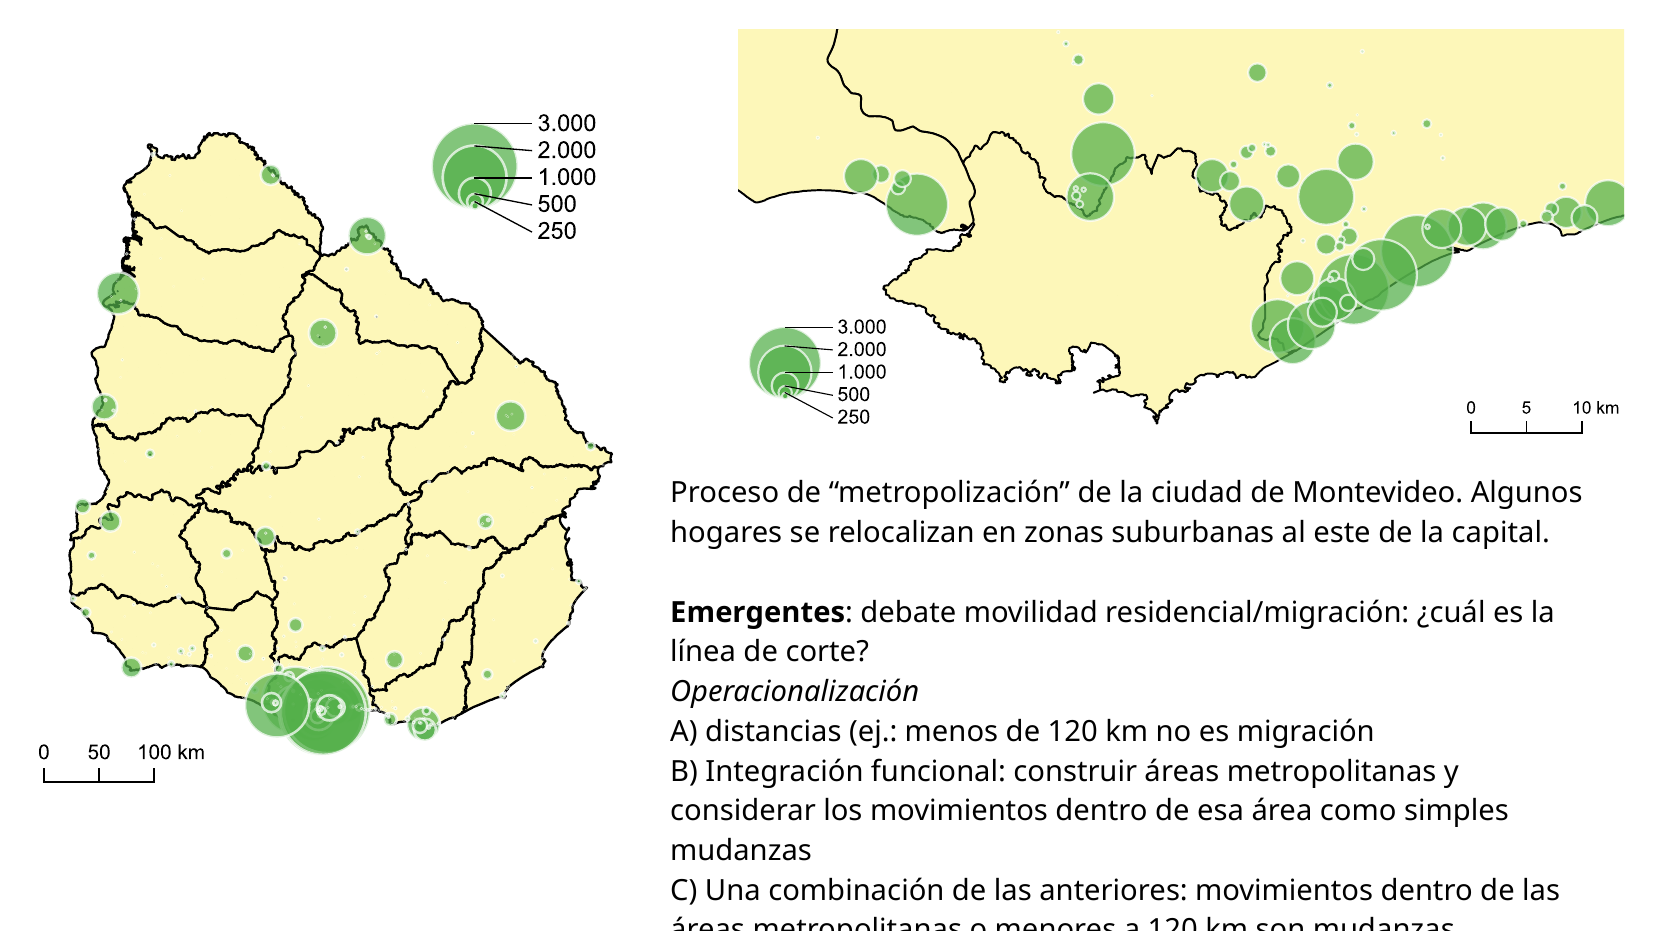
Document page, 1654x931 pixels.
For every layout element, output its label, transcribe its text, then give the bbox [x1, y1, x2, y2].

picture [738, 29, 1625, 446]
picture [29, 68, 626, 798]
text_box Proceso de “metropolización” de la ciudad de Montevideo. Algunos hogares se relocalizan en zonas suburbanas al este de la capital. Emergentes: debate movilidad residencial/migración: ¿cuál es la línea de corte? Operacionalización A) distancias (ej.: menos de 120 km no es migración B) Integración funcional: construir áreas metropolitanas y considerar los movimientos dentro de esa área como simples mudanzas C) Una combinación de las anteriores: movimientos dentro de las áreas metropolitanas o menores a 120 km son mudanzas. [655, 464, 1625, 931]
